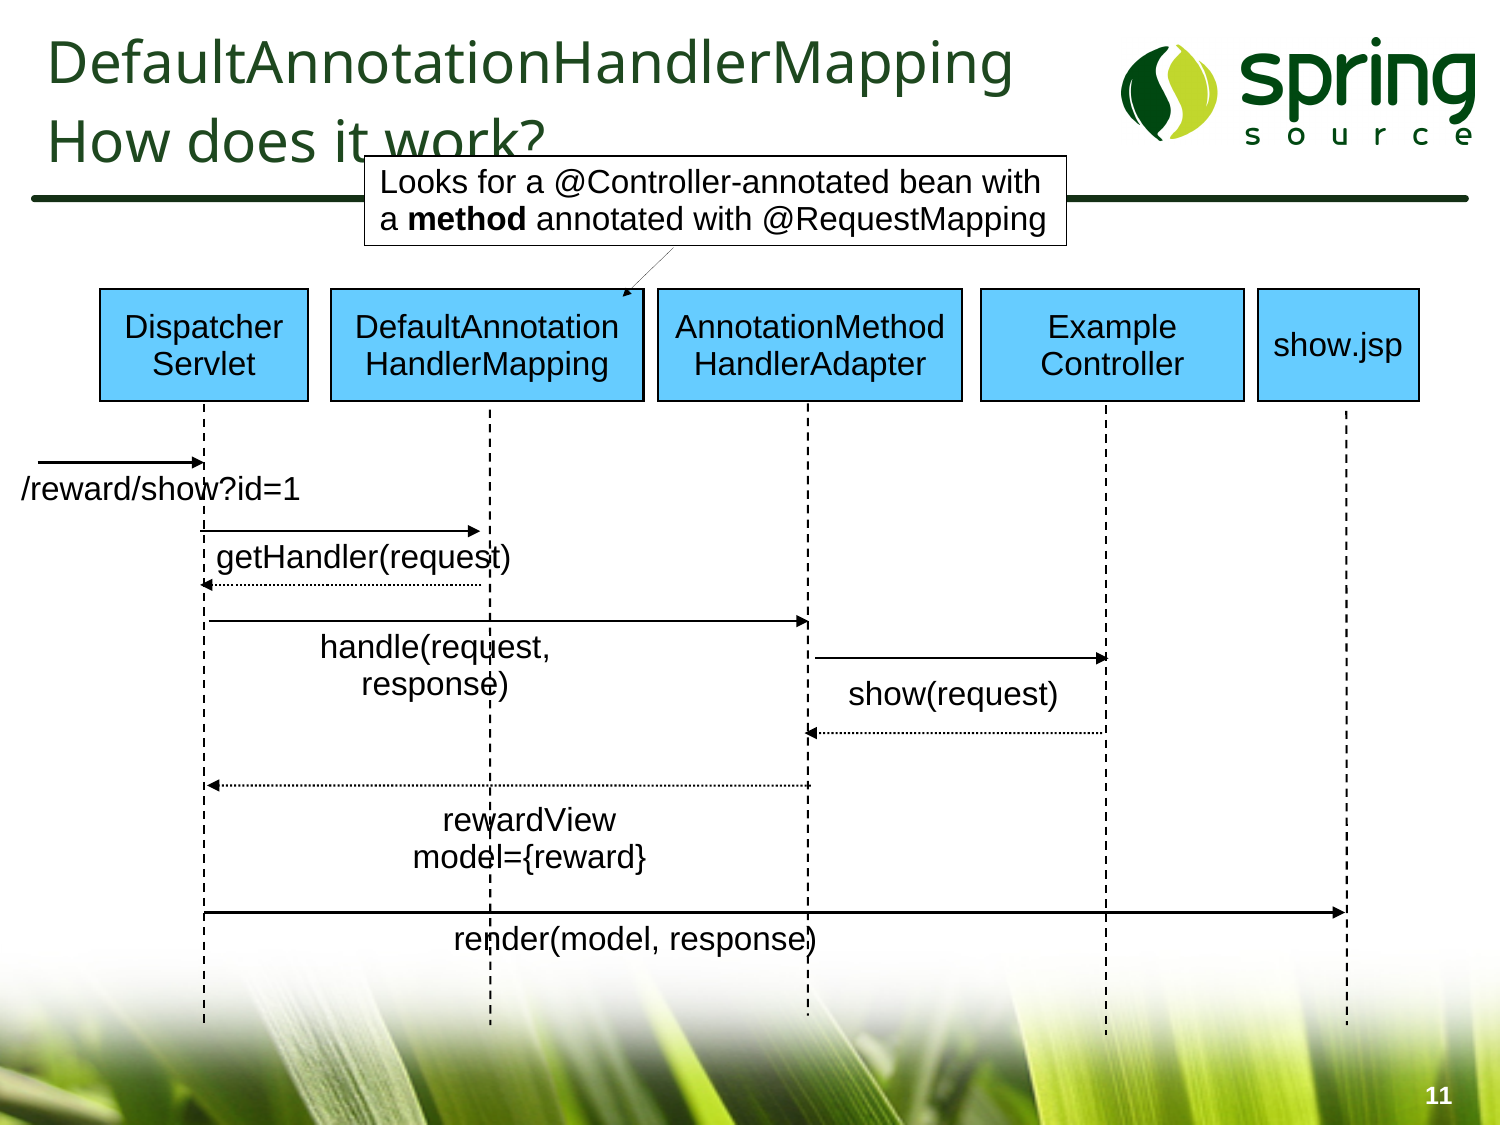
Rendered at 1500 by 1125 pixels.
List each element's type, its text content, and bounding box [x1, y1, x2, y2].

picture [0, 944, 1500, 1125]
text_box Looks for a @Controller-annotated bean with a method annotated with @RequestMapping [364, 156, 1067, 246]
text_box /reward/show?id=1 [0, 462, 323, 516]
text_box DefaultAnnotationHandlerMapping [331, 289, 644, 402]
text_box show.jsp [1257, 288, 1419, 402]
text_box Dispatcher Servlet [99, 289, 308, 402]
text_box render(model, response) [365, 912, 907, 966]
text_box AnnotationMethodHandlerAdapter [658, 288, 963, 402]
text_box Example Controller [981, 289, 1244, 402]
text_box show(request) [809, 667, 1099, 721]
text_box getHandler(request) [199, 531, 528, 584]
title DefaultAnnotationHandlerMapping How does it work? [31, 13, 1089, 176]
picture [1121, 37, 1475, 145]
text_box handle(request, response) [293, 621, 578, 711]
text_box rewardView model={reward} [261, 793, 798, 884]
